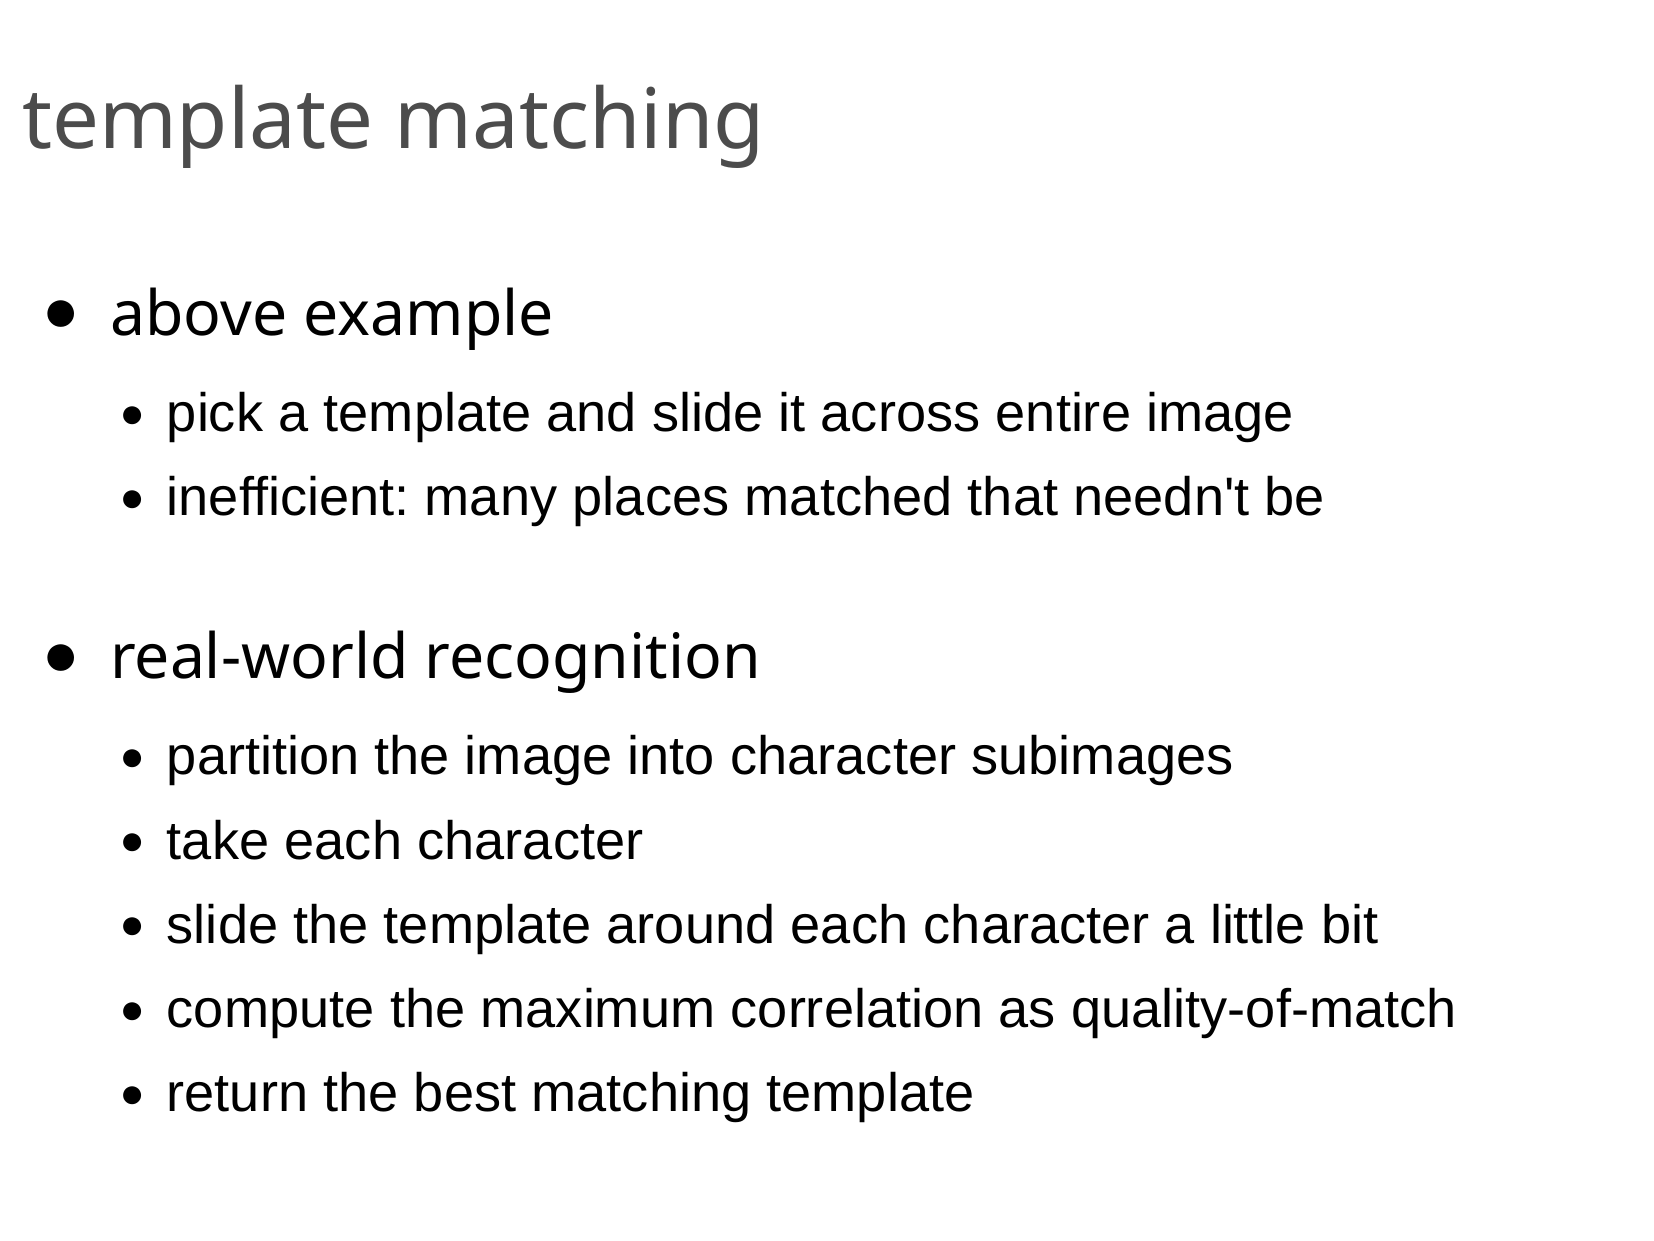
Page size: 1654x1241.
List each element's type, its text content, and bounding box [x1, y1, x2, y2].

list above example pick a template and slide it across entire image inefficient: many places matched that needn't be real-world recognition partition the image into character subimages take each character slide the template around each character a little bit compute the maximum correlation as quality-of-match return the best matching template [25, 226, 1654, 1166]
title template matching [22, 19, 1654, 213]
